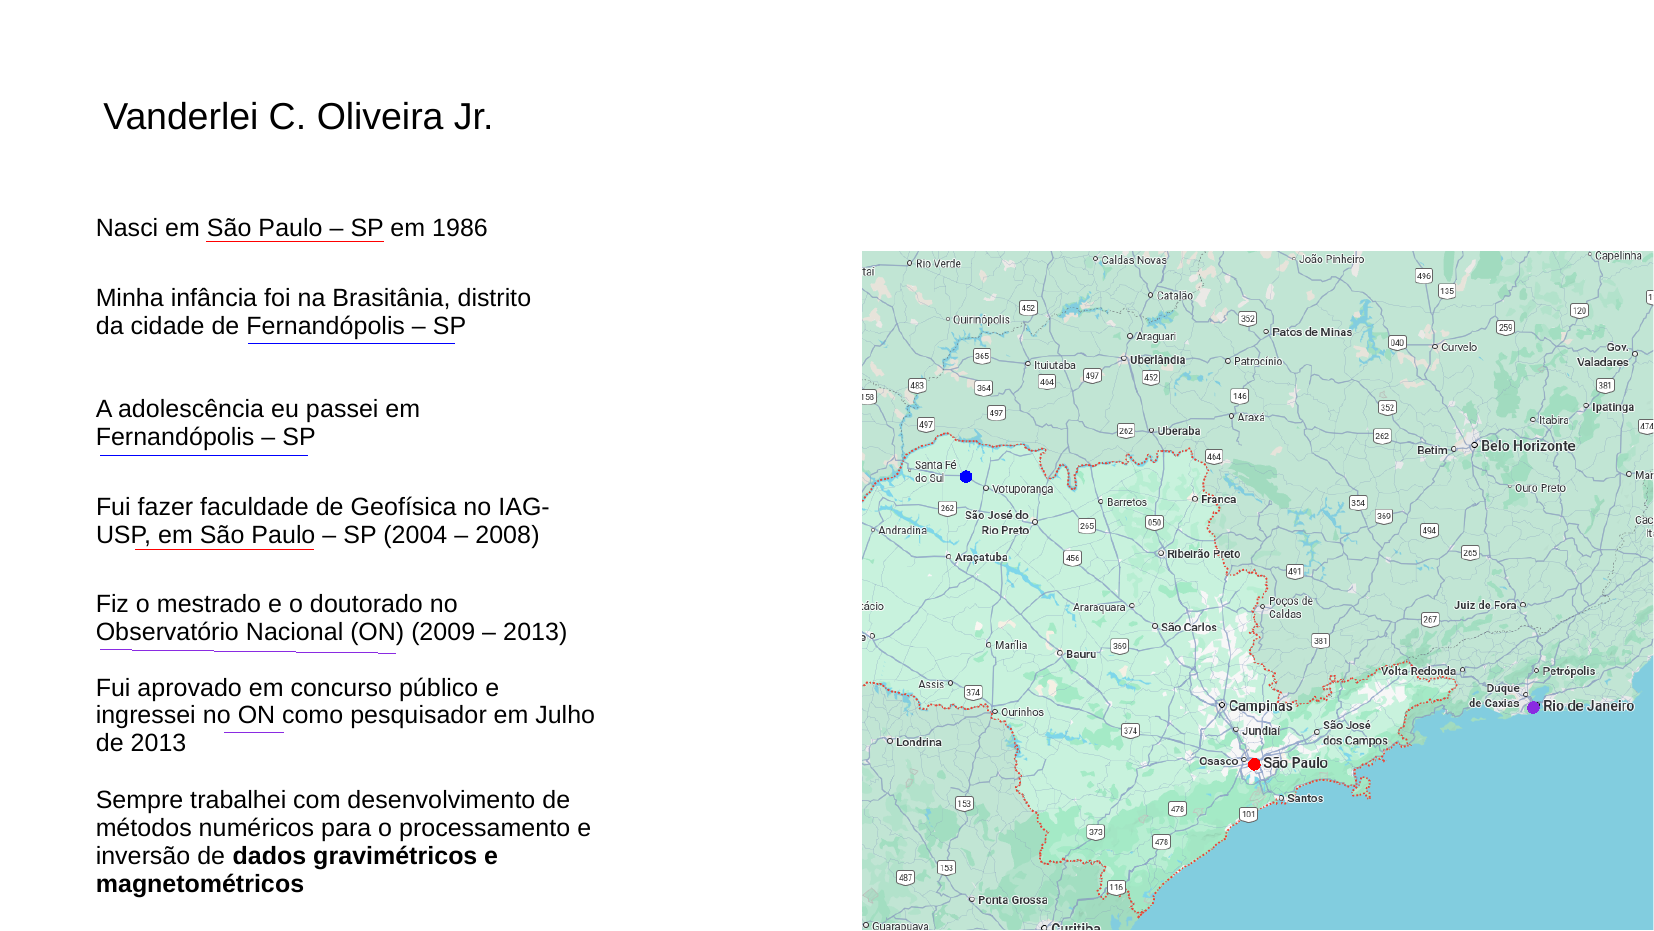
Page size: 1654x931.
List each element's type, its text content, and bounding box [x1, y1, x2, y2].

text_box A adolescência eu passei em Fernandópolis – SP [81, 387, 583, 459]
text_box Vanderlei C. Oliveira Jr. [88, 88, 510, 146]
text_box Fiz o mestrado e o doutorado no Observatório Nacional (ON) (2009 – 2013) [81, 582, 613, 654]
text_box [960, 470, 972, 483]
text_box [1527, 701, 1540, 714]
text_box Minha infância foi na Brasitânia, distrito da cidade de Fernandópolis – SP [81, 276, 556, 375]
text_box Fui fazer faculdade de Geofísica no IAG-USP, em São Paulo – SP (2004 – 2008) [81, 485, 621, 562]
text_box [1248, 758, 1261, 771]
text_box Nasci em São Paulo – SP em 1986 [81, 206, 502, 250]
text_box Fui aprovado em concurso público e ingressei no ON como pesquisador em Julho de 2013 [81, 665, 613, 765]
picture [862, 251, 1654, 930]
text_box Sempre trabalhei com desenvolvimento de métodos numéricos para o processamento e inversão de dados gravimétricos e magnetométricos [81, 778, 613, 905]
